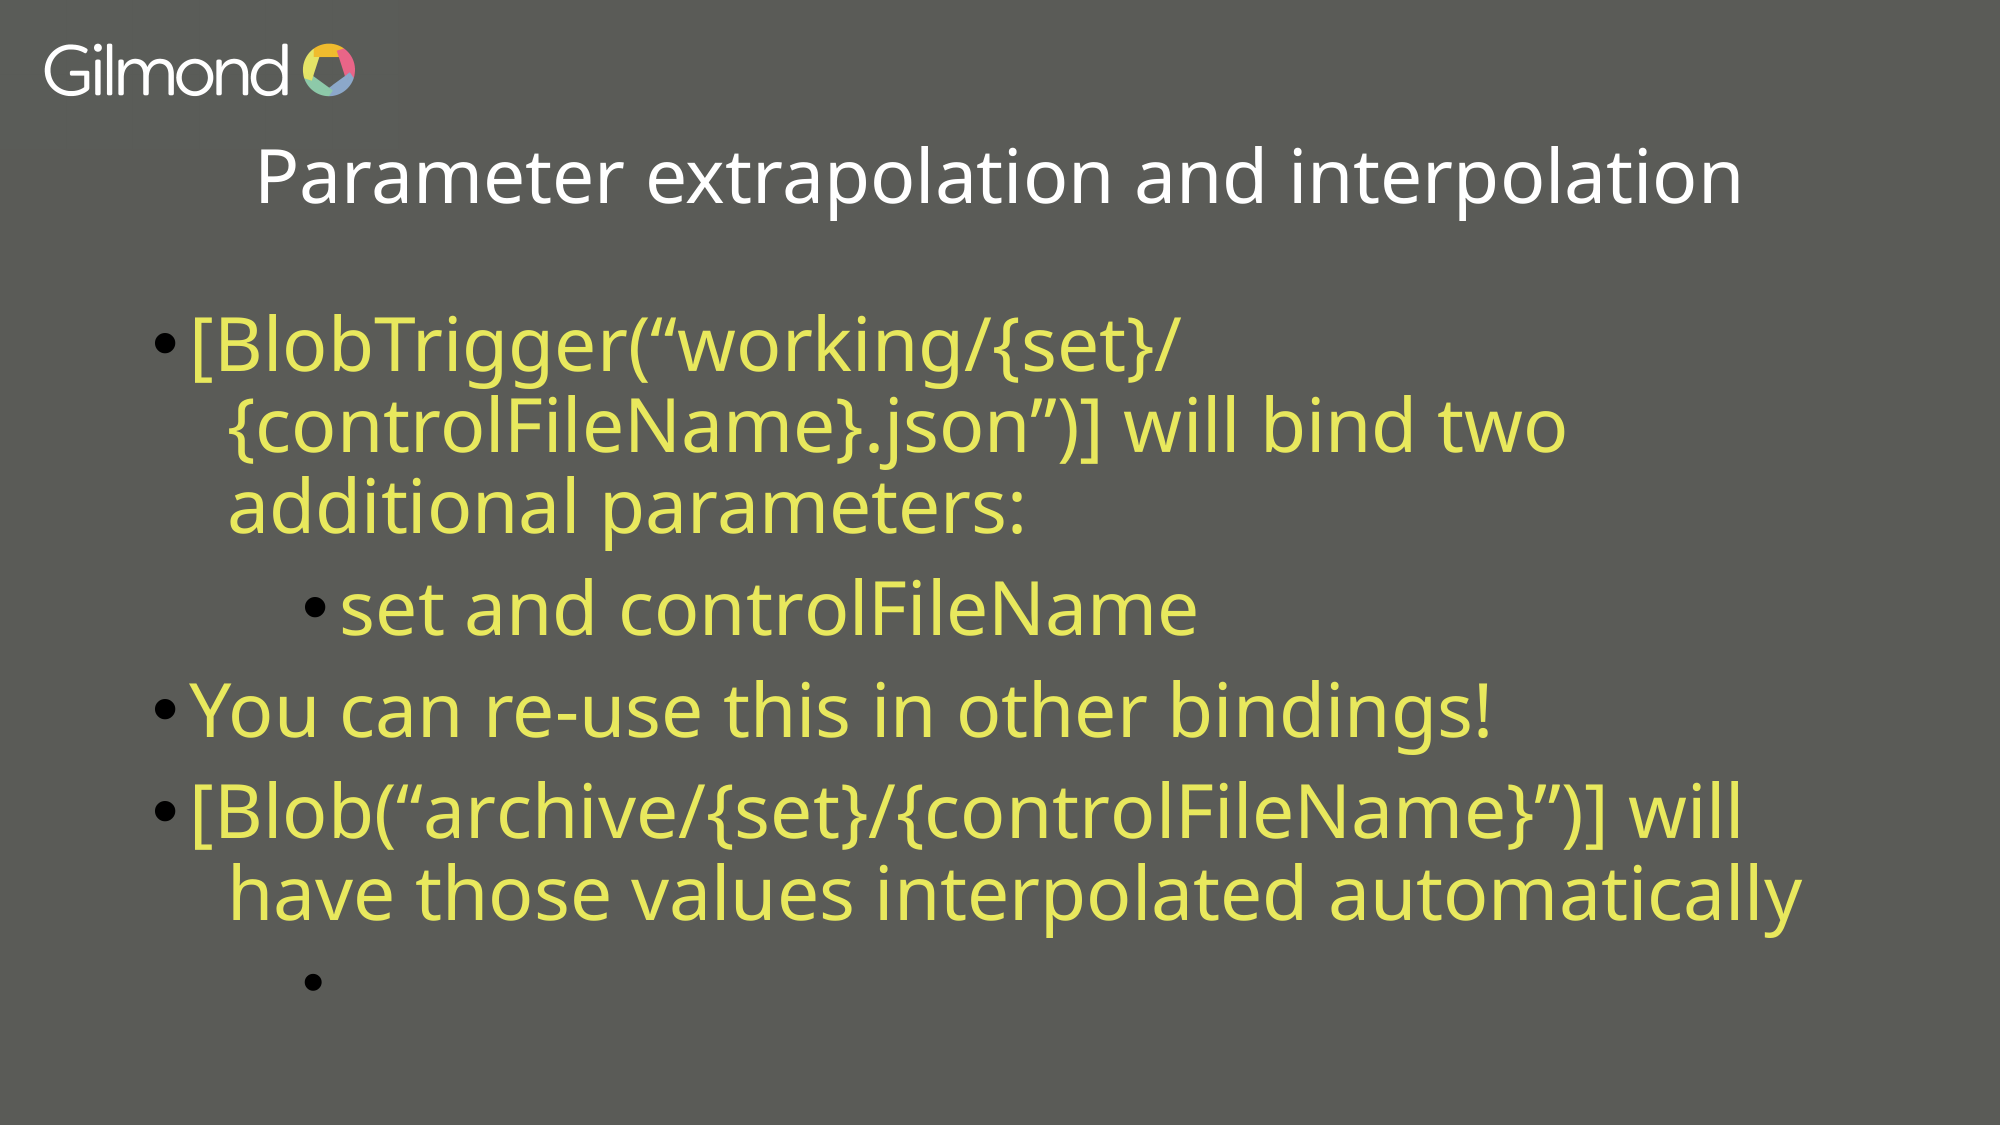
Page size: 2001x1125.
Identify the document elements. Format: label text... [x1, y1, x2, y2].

text_box [BlobTrigger(“working/{set}/{controlFileName}.json”)] will bind two additional parameters: set and controlFileName You can re-use this in other bindings! [Blob(“archive/{set}/{controlFileName}”)] will have those values interpolated automatically [137, 299, 1863, 1030]
title Parameter extrapolation and interpolation [137, 59, 1863, 299]
picture [0, 0, 399, 149]
